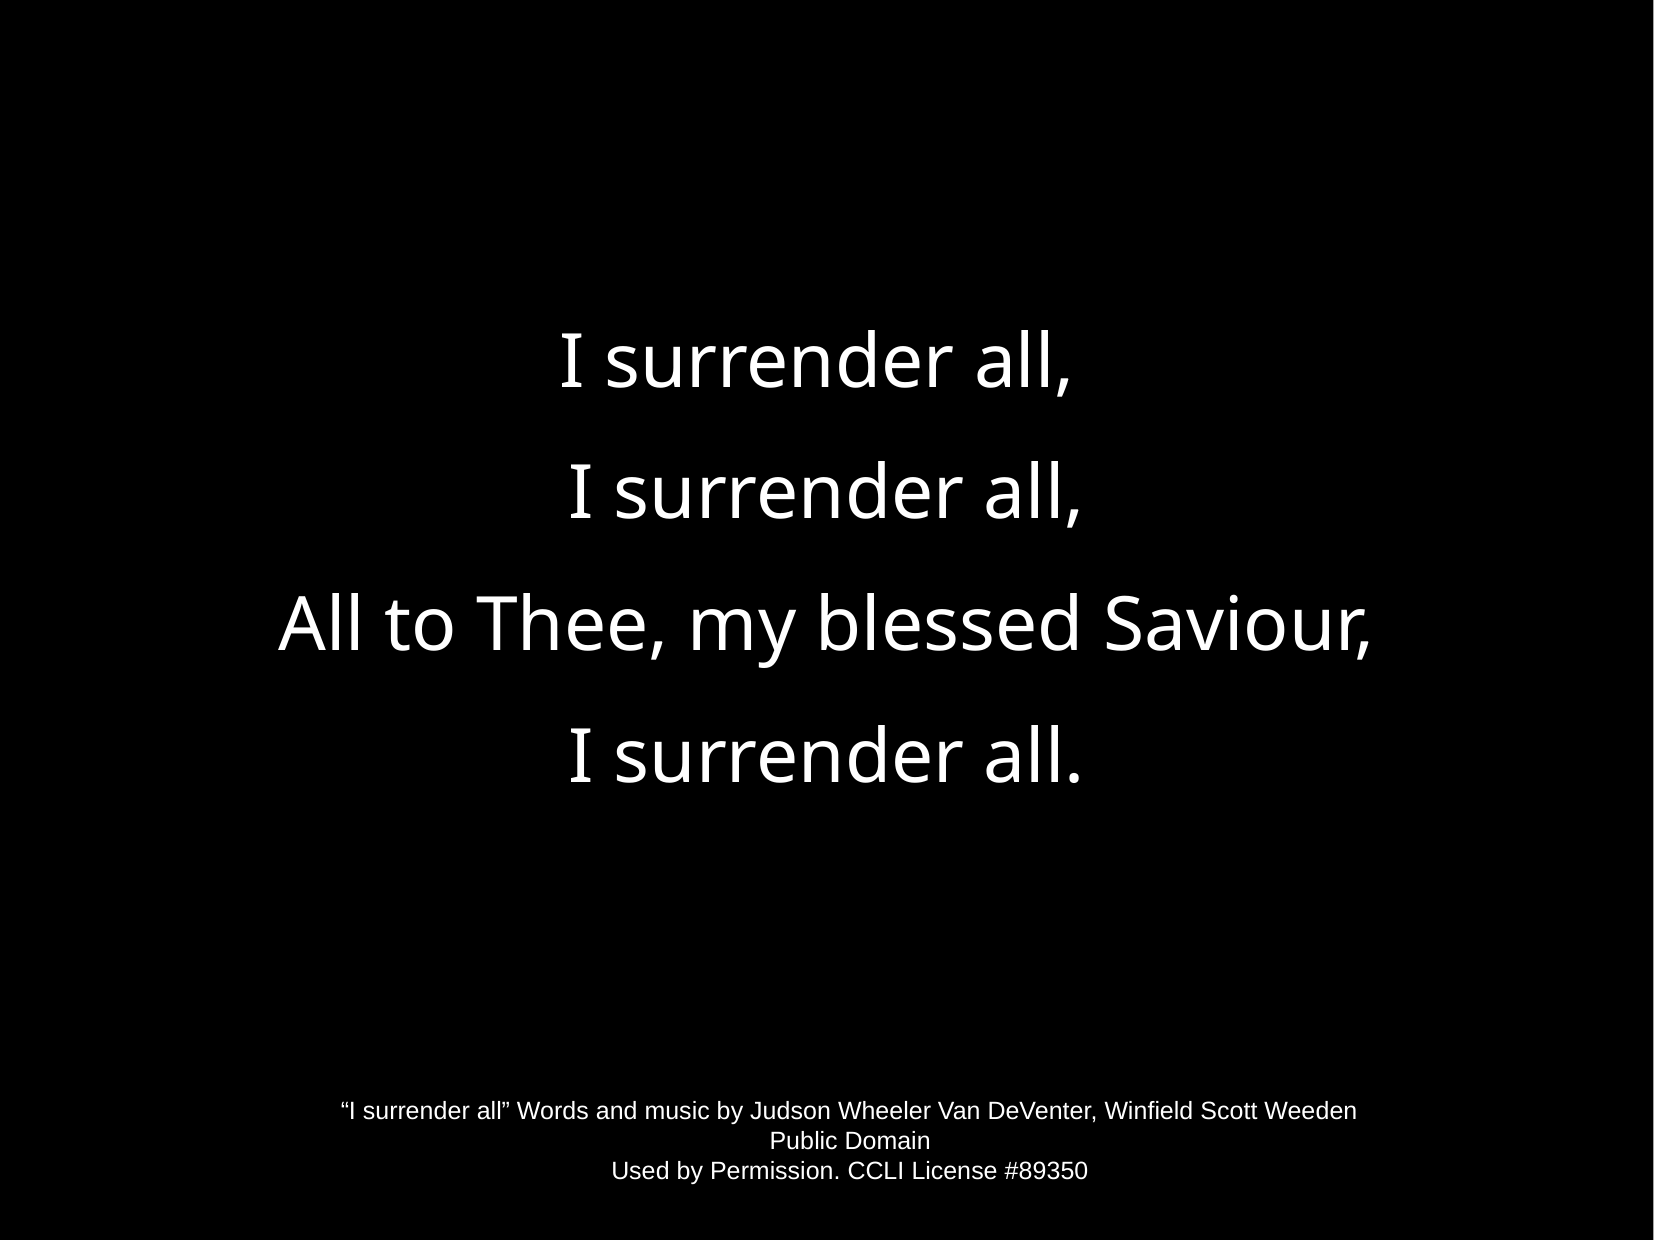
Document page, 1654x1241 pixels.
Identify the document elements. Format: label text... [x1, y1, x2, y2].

text_box “I surrender all” Words and music by Judson Wheeler Van DeVenter, Winfield Scott Weeden Public Domain Used by Permission. CCLI License #89350 [212, 1086, 1489, 1192]
list I surrender all, I surrender all, All to Thee, my blessed Saviour, I surrender all. [0, 307, 1654, 1229]
